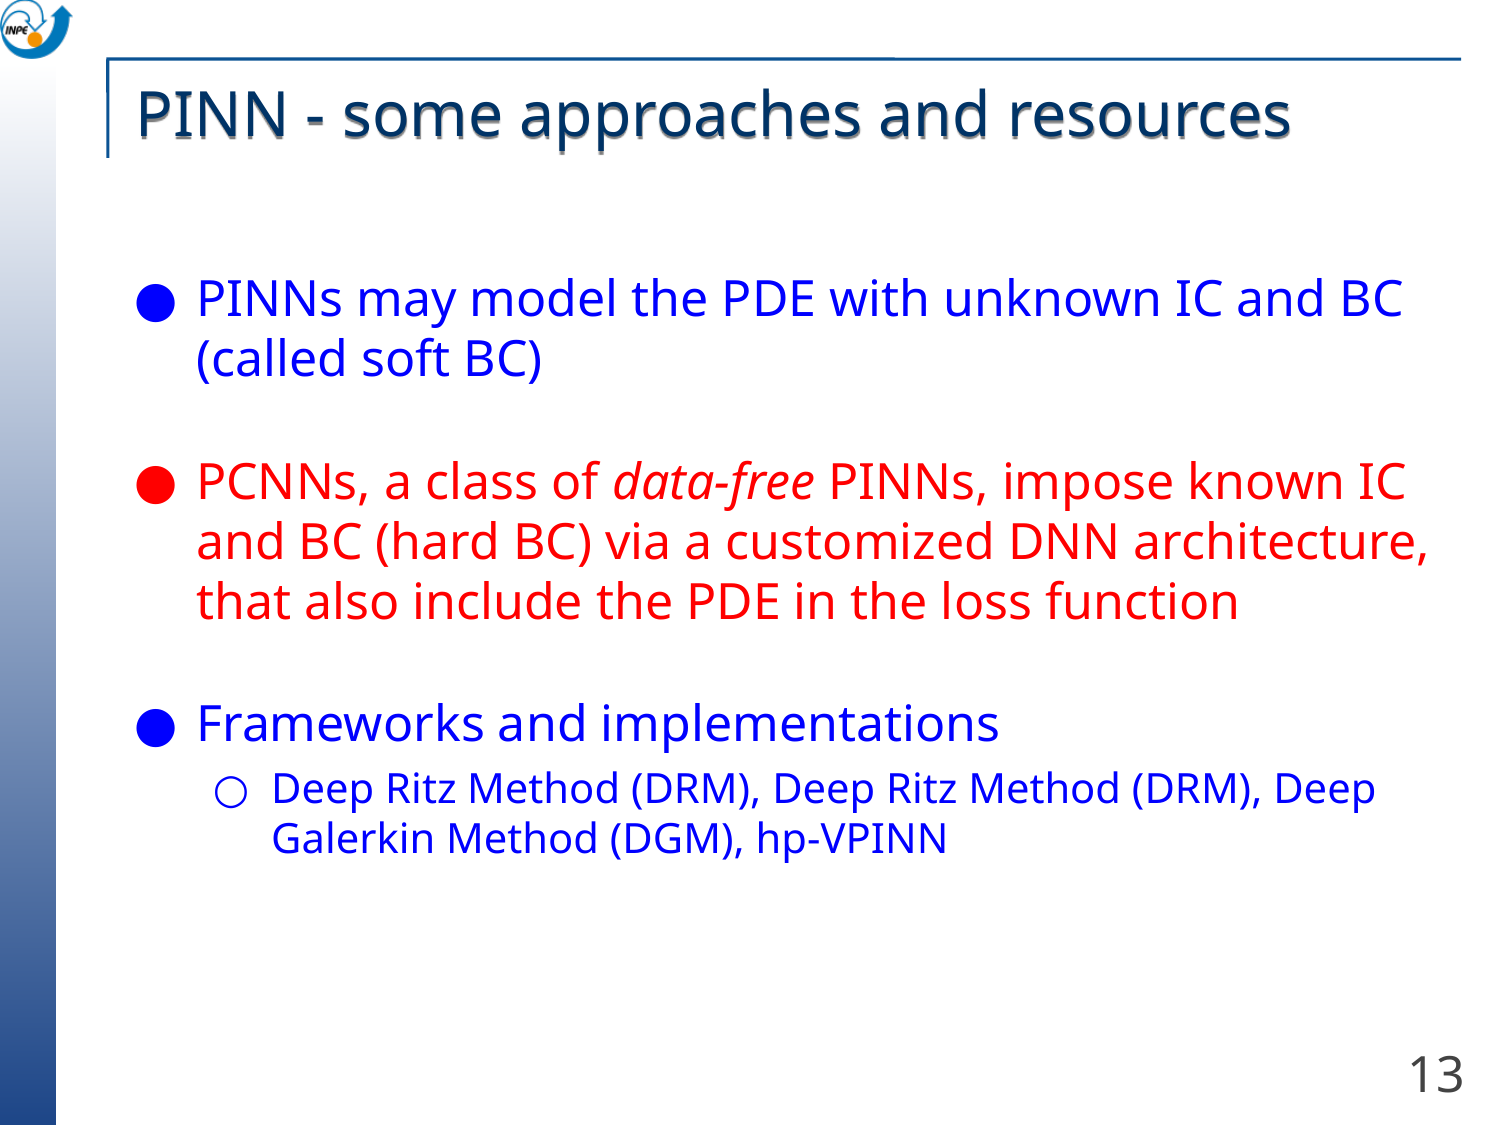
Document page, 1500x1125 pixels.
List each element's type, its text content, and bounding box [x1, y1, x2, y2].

slide_number 1 [1389, 1033, 1480, 1120]
picture [0, 0, 73, 59]
title PINN - some approaches and resources [106, 59, 1465, 181]
list PINNs may model the PDE with unknown IC and BC (called soft BC) PCNNs, a class of data-free PINNs, impose known IC and BC (hard BC) via a customized DNN architecture, that also include the PDE in the loss function Frameworks and implementations Deep Ritz Method (DRM), Deep Ritz Method (DRM), Deep Galerkin Method (DGM), hp-VPINN [106, 252, 1465, 1050]
